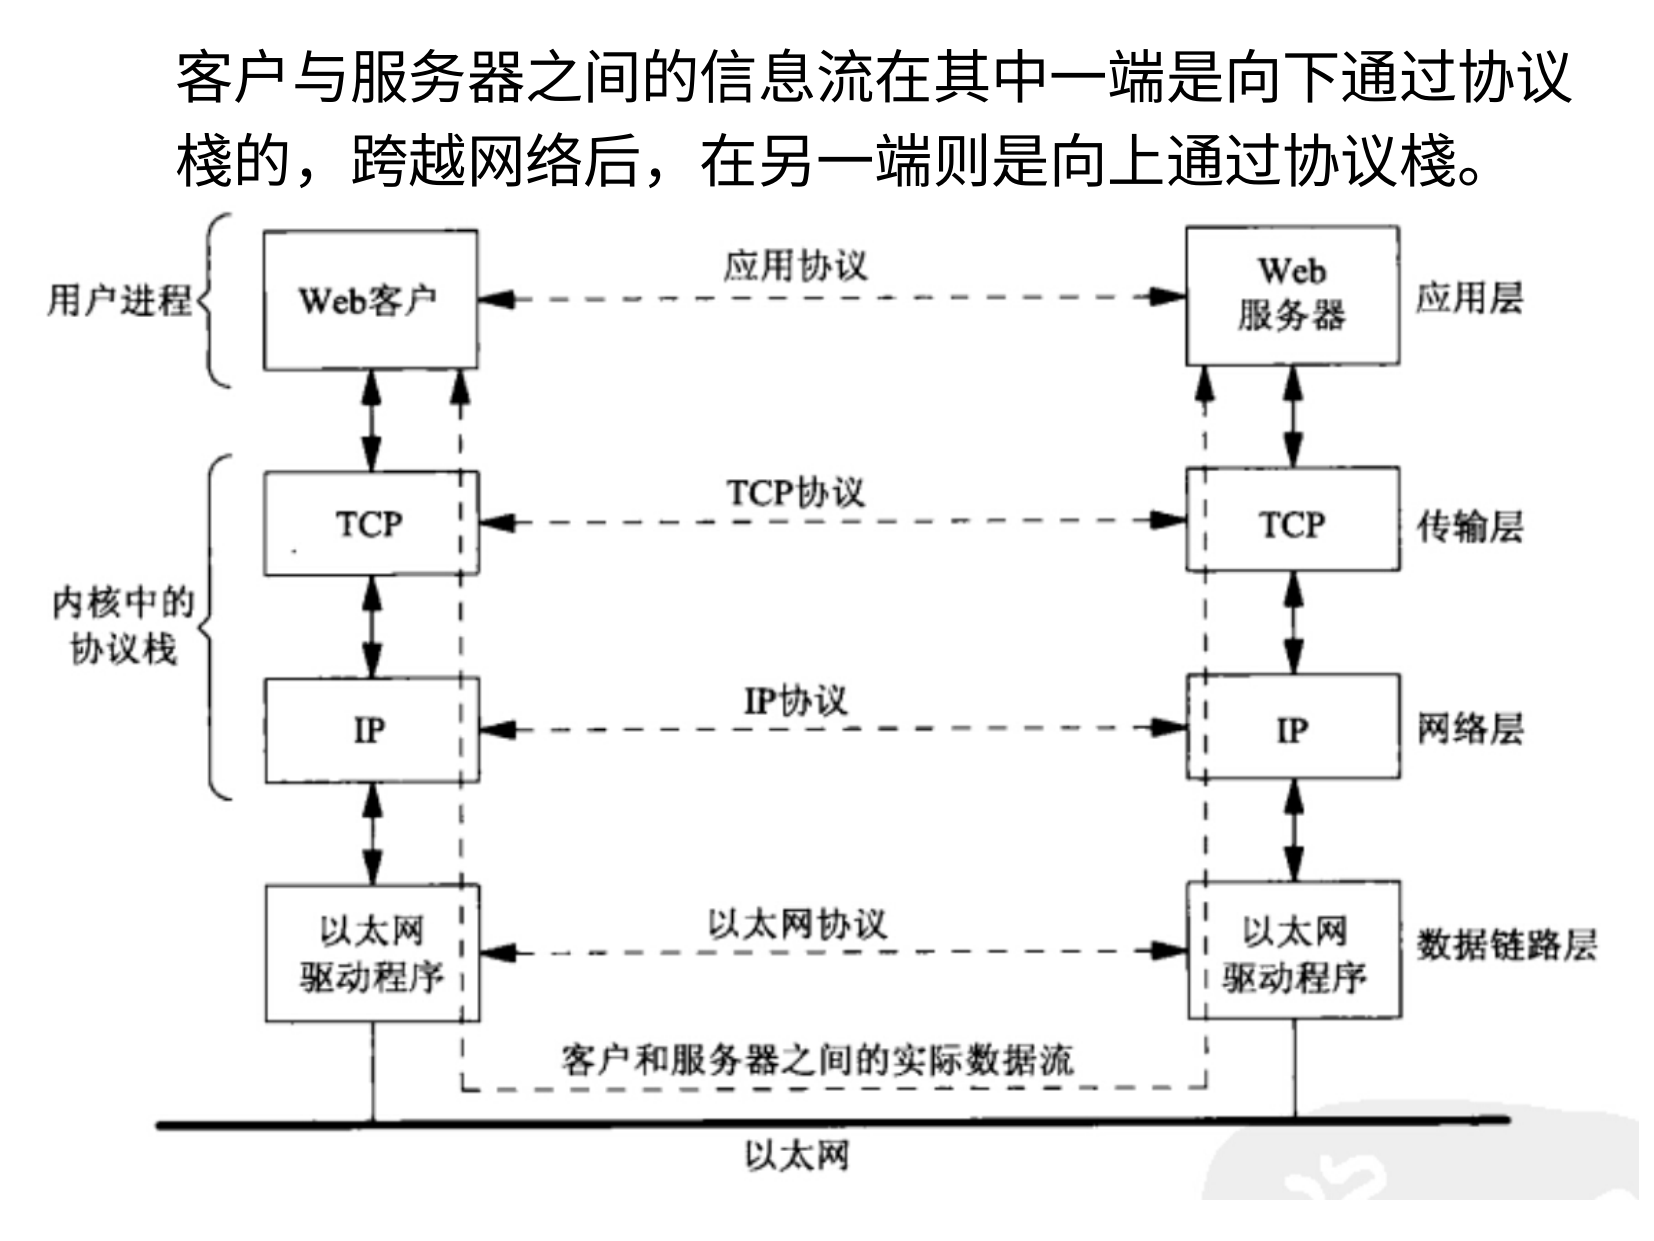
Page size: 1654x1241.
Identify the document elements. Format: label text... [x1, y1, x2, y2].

picture [15, 195, 1639, 1201]
list 客户与服务器之间的信息流在其中一端是向下通过协议棧的，跨越网络后，在另一端则是向上通过协议棧。 [105, 30, 1594, 195]
